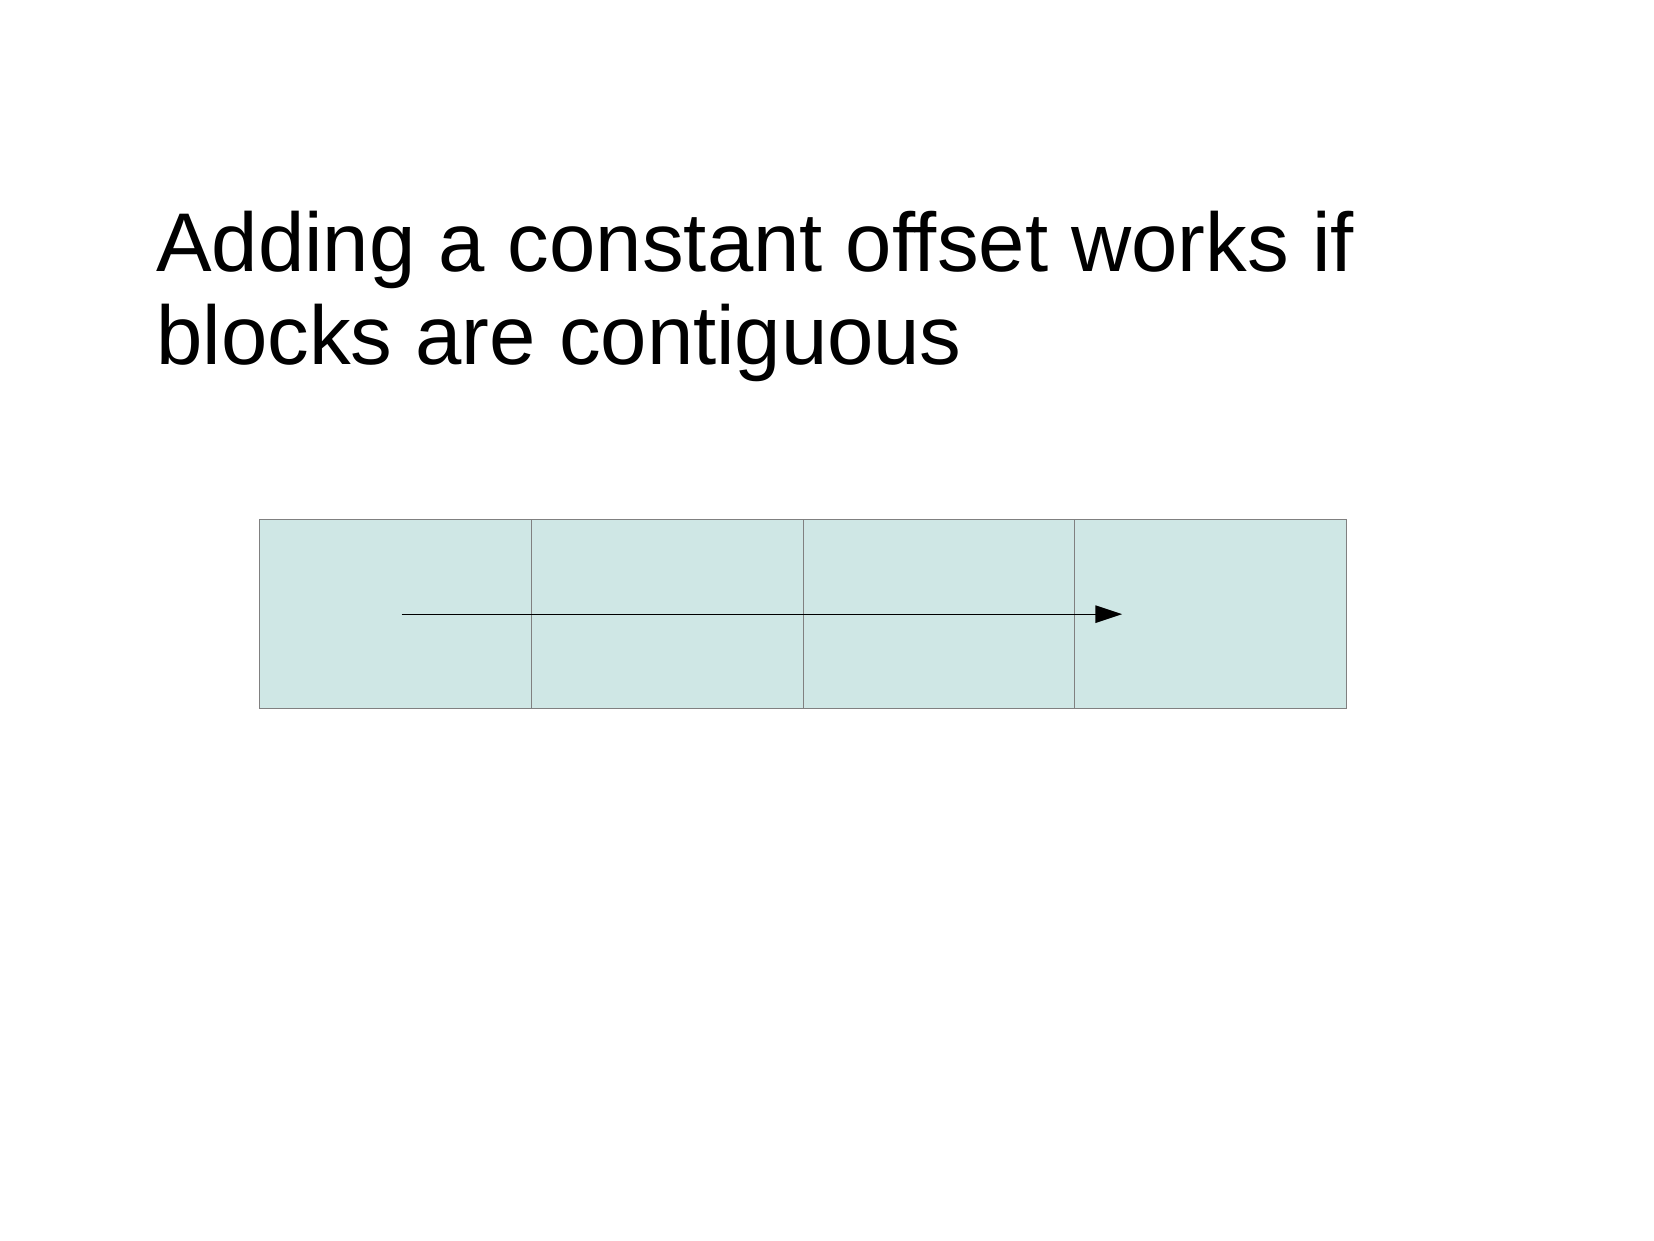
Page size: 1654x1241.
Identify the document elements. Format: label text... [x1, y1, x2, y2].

text_box [259, 519, 1347, 709]
text_box Adding a constant offset works if blocks are contiguous [141, 188, 1441, 390]
